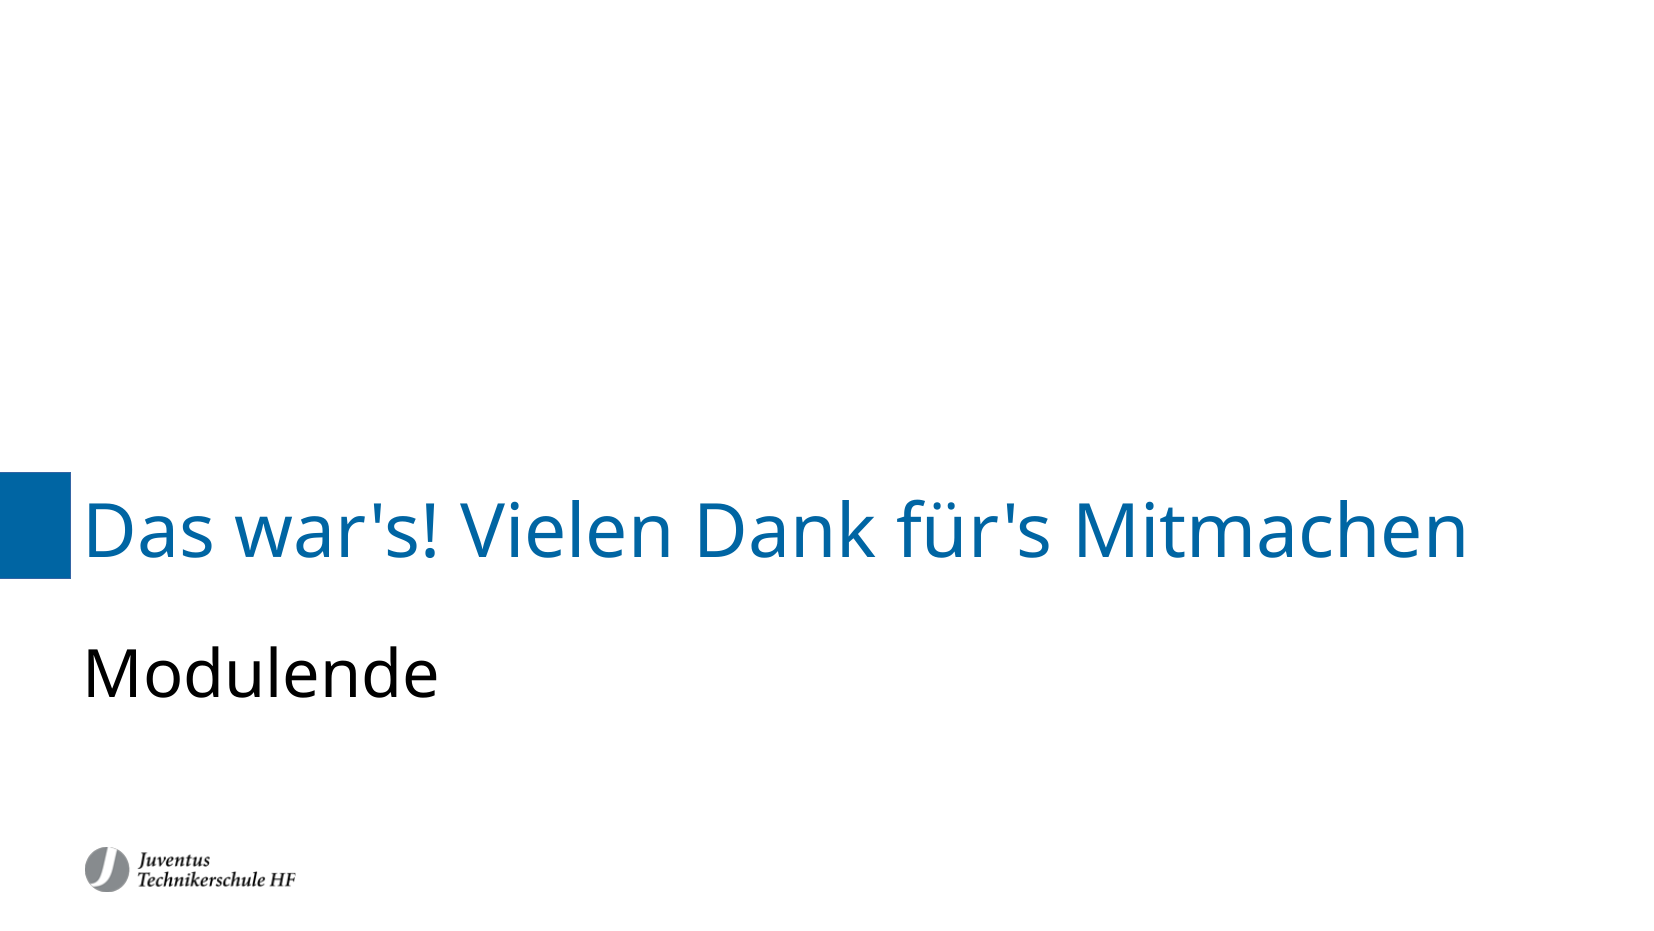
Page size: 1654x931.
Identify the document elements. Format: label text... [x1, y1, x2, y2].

picture [85, 847, 296, 892]
title Das war's! Vielen Dank für's Mitmachen [82, 450, 1571, 606]
list Modulende [82, 625, 1571, 758]
